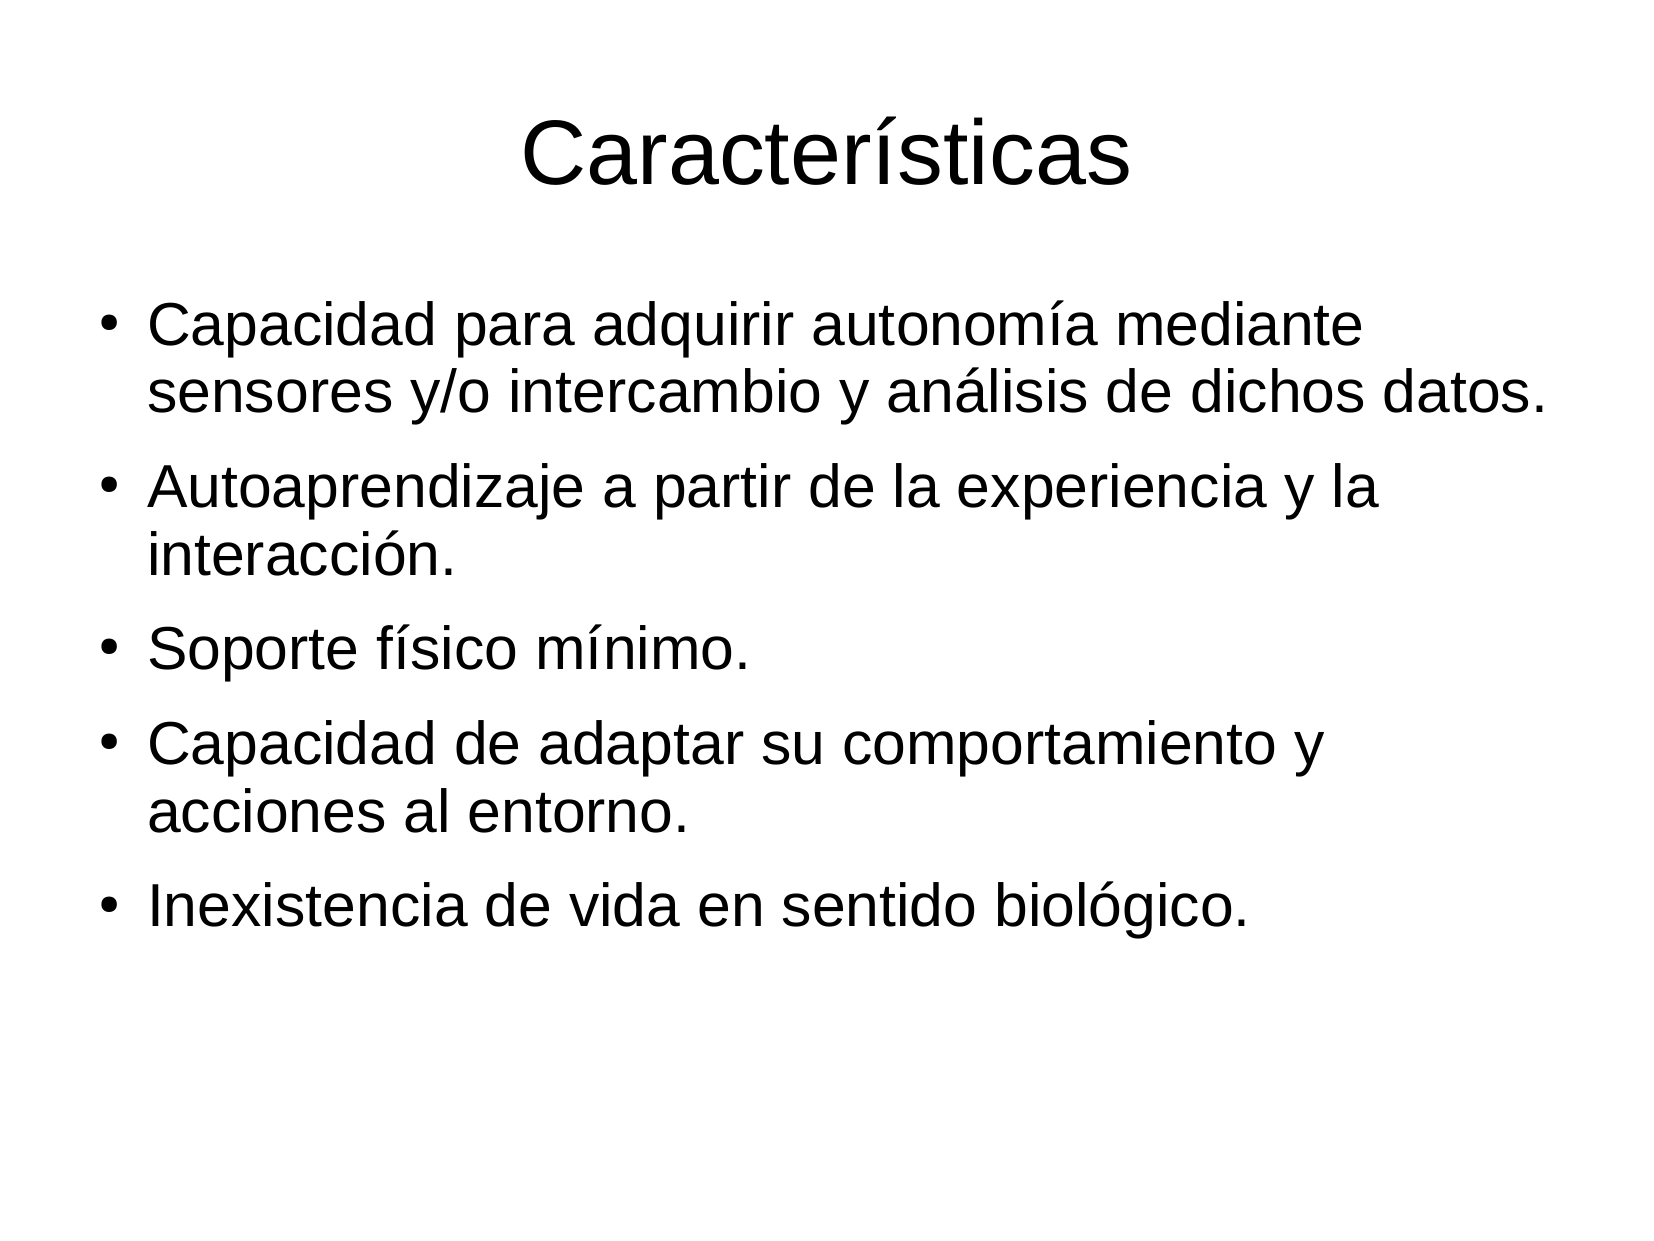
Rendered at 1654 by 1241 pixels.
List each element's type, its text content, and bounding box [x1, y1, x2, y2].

list Capacidad para adquirir autonomía mediante sensores y/o intercambio y análisis de dichos datos. Autoaprendizaje a partir de la experiencia y la interacción. Soporte físico mínimo. Capacidad de adaptar su comportamiento y acciones al entorno. Inexistencia de vida en sentido biológico. [82, 290, 1571, 1010]
title Características [82, 49, 1571, 257]
